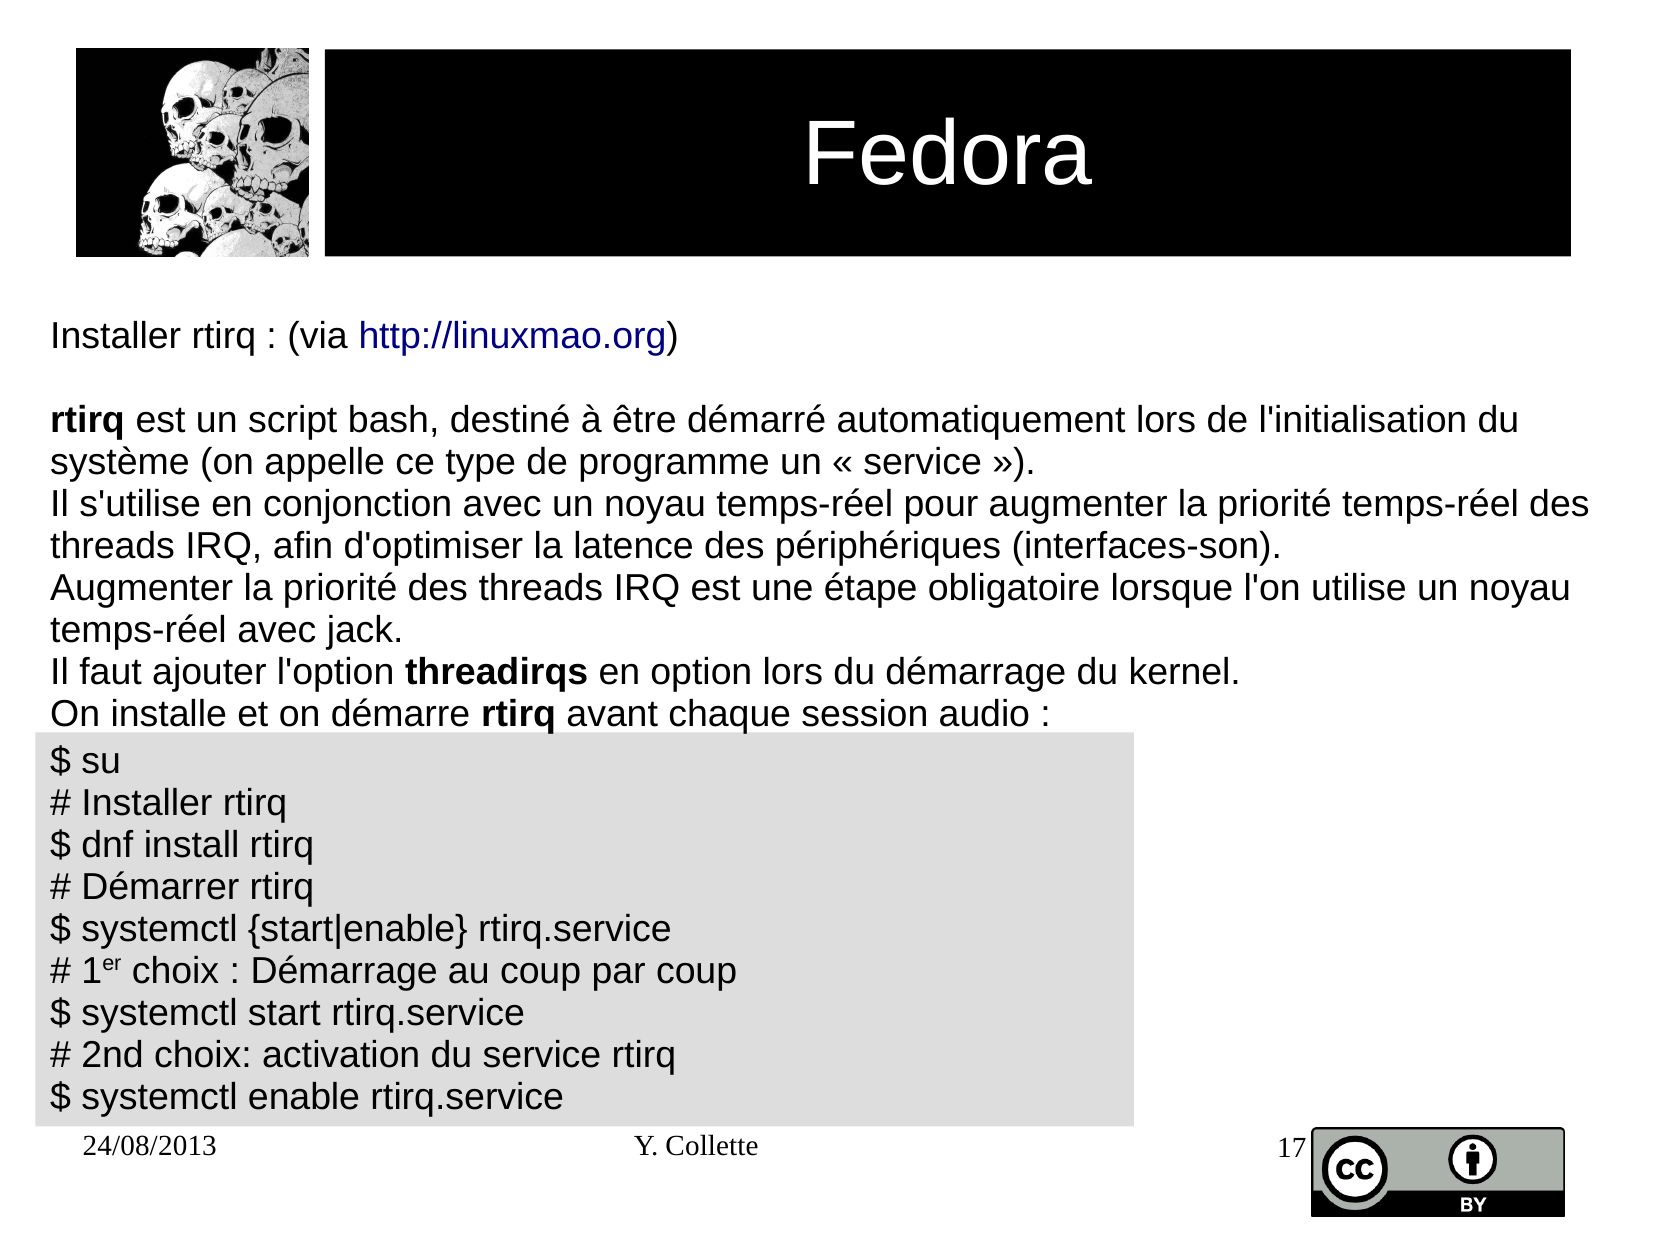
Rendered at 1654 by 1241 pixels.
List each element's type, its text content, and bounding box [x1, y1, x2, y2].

picture [76, 48, 309, 257]
text_box Installer rtirq : (via http://linuxmao.org) rtirq est un script bash, destiné à être démarré automatiquement lors de l'initialisation du système (on appelle ce type de programme un « service »). Il s'utilise en conjonction avec un noyau temps-réel pour augmenter la priorité temps-réel des threads IRQ, afin d'optimiser la latence des périphériques (interfaces-son). Augmenter la priorité des threads IRQ est une étape obligatoire lorsque l'on utilise un noyau temps-réel avec jack. Il faut ajouter l'option threadirqs en option lors du démarrage du kernel. On installe et on démarre rtirq avant chaque session audio : [35, 307, 1619, 742]
title Fedora [324, 49, 1571, 257]
picture [1311, 1127, 1565, 1217]
text_box $ su # Installer rtirq $ dnf install rtirq # Démarrer rtirq $ systemctl {start|enable} rtirq.service # 1er choix : Démarrage au coup par coup $ systemctl start rtirq.service # 2nd choix: activation du service rtirq $ systemctl enable rtirq.service [35, 742, 1134, 1127]
